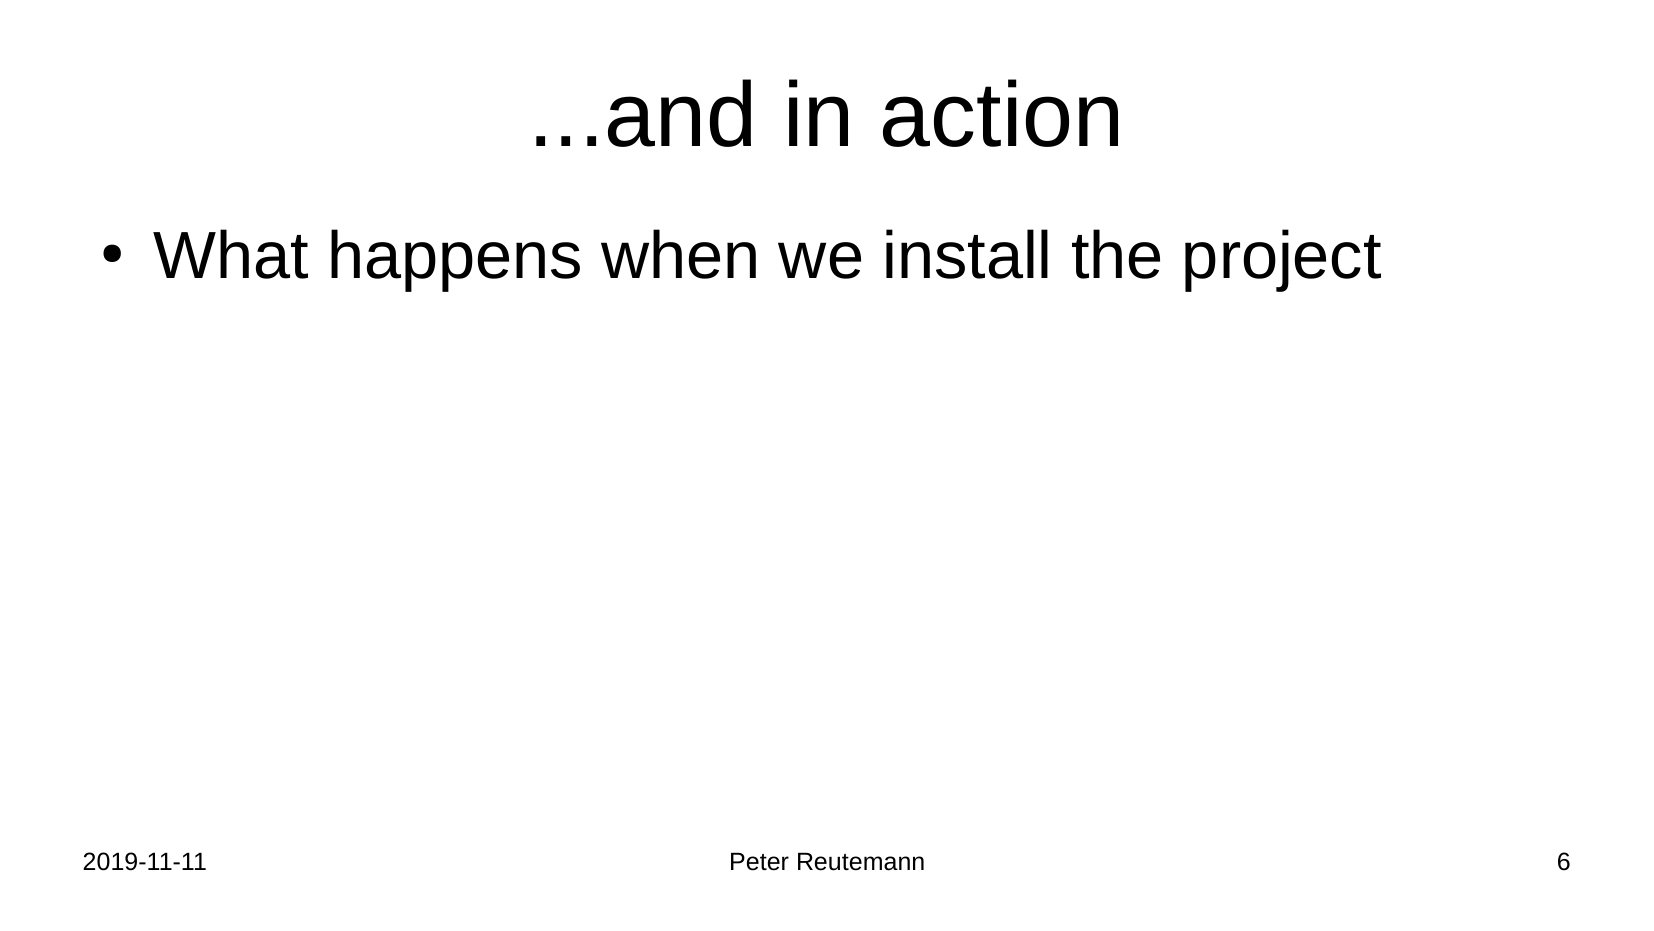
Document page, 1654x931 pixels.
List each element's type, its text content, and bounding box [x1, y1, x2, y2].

list What happens when we install the project [82, 217, 1571, 758]
title ...and in action [82, 37, 1571, 193]
